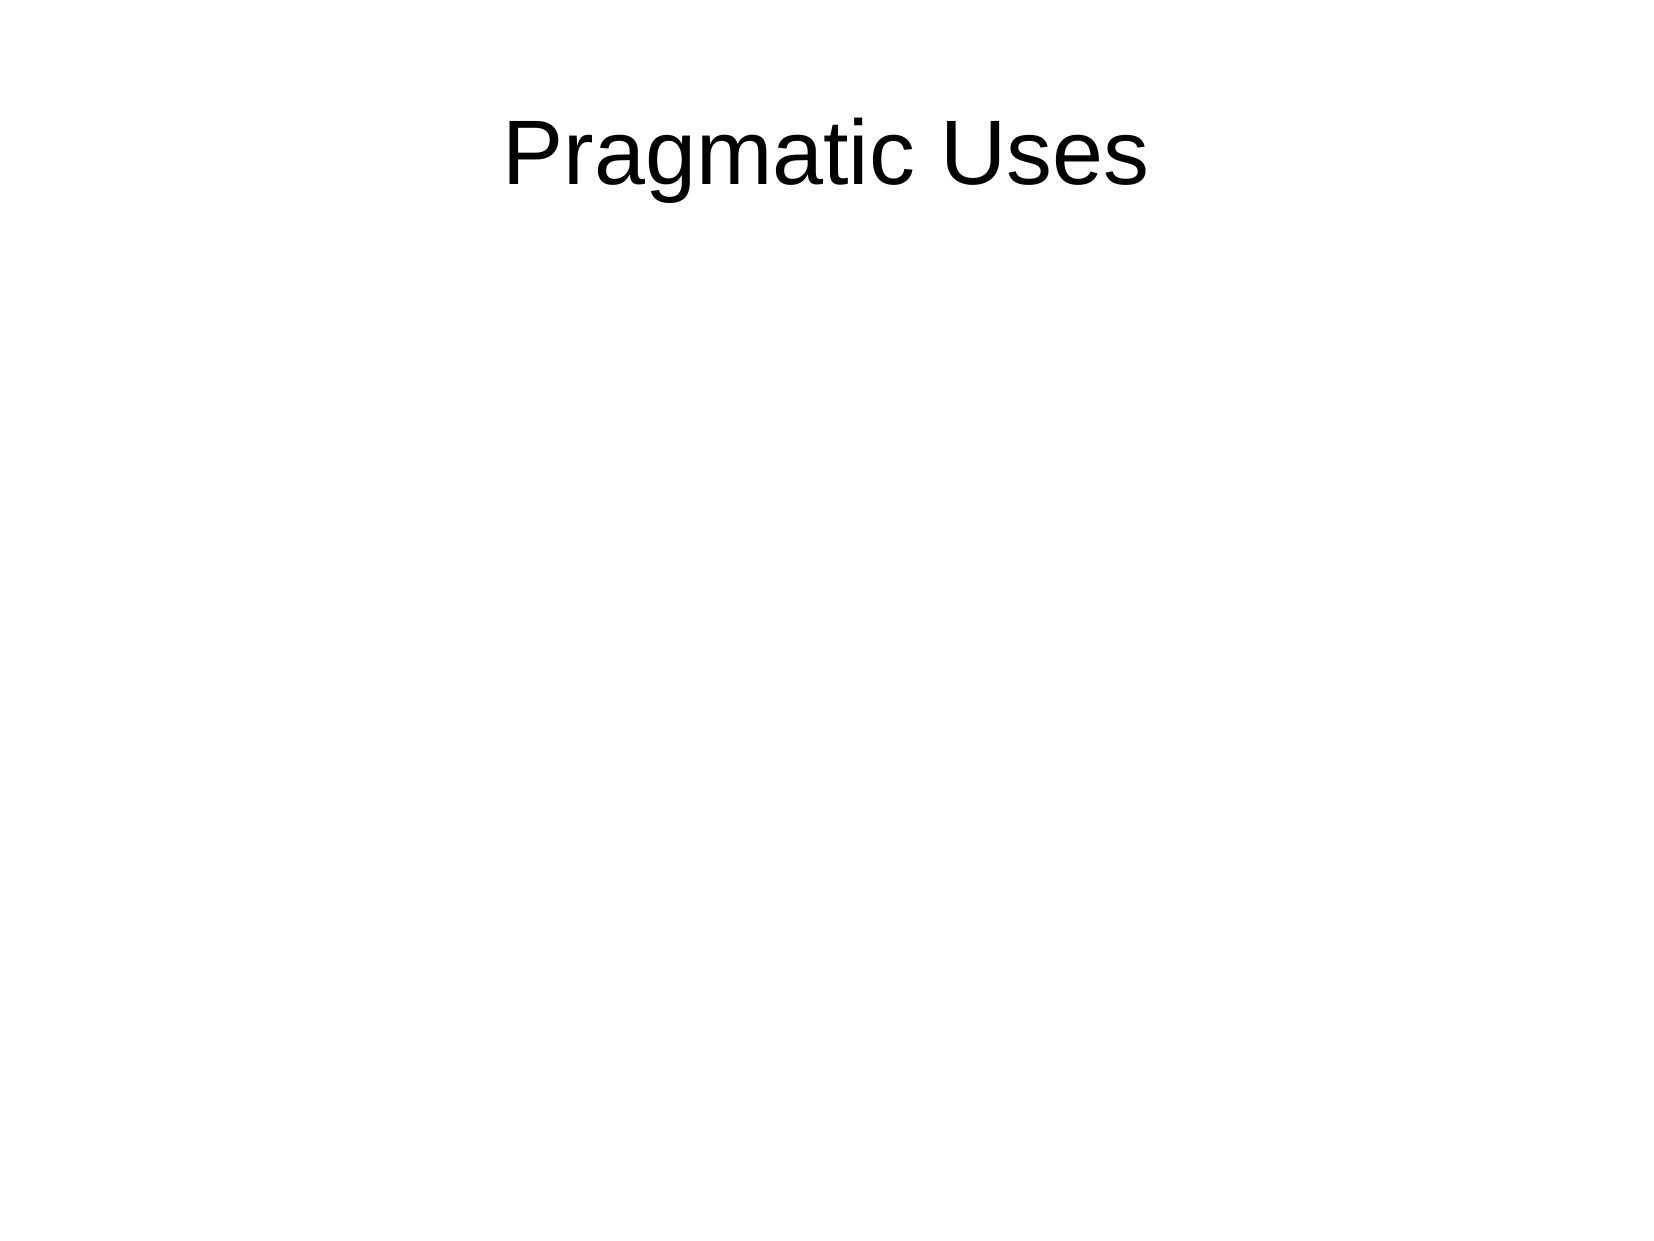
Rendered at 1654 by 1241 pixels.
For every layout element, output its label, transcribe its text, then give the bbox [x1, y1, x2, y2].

title Pragmatic Uses [82, 56, 1571, 250]
